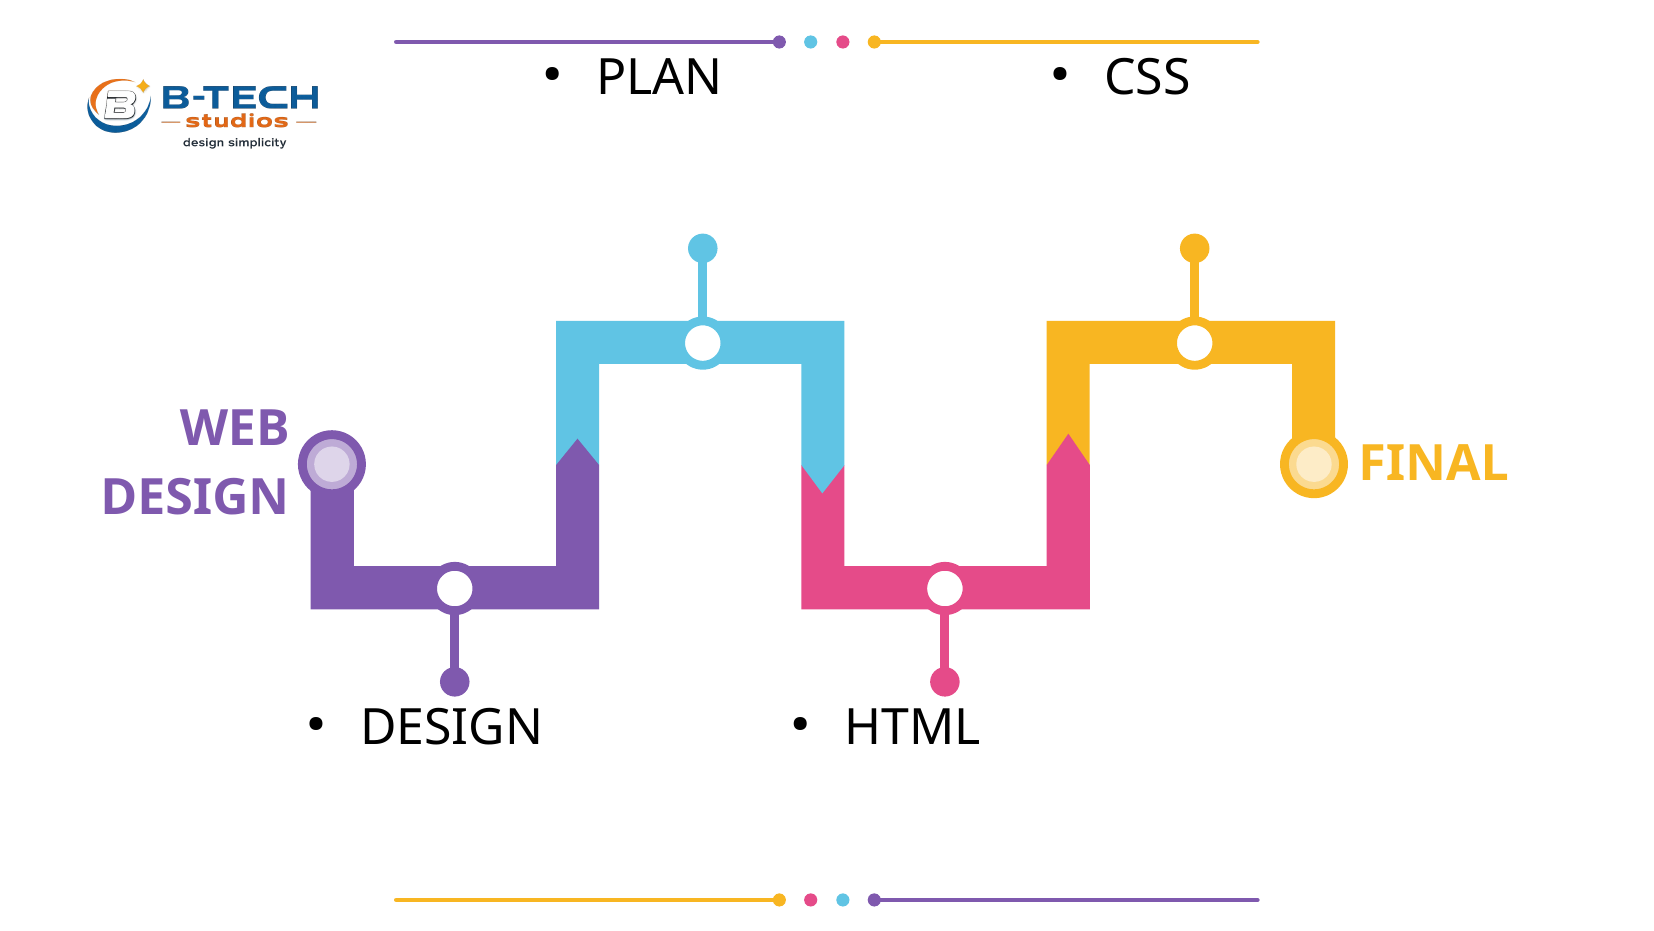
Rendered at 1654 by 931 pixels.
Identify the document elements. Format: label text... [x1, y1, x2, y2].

subtitle WEB DESIGN [53, 372, 290, 550]
text_box [302, 320, 1344, 611]
picture [0, 0, 431, 263]
list CSS [1033, 41, 1359, 246]
text_box [687, 246, 718, 264]
text_box [1179, 246, 1210, 264]
list HTML [773, 690, 1099, 896]
list PLAN [525, 41, 851, 246]
text_box [930, 667, 960, 690]
subtitle FINAL [1358, 372, 1595, 550]
list DESIGN [289, 690, 615, 896]
text_box [439, 667, 470, 690]
